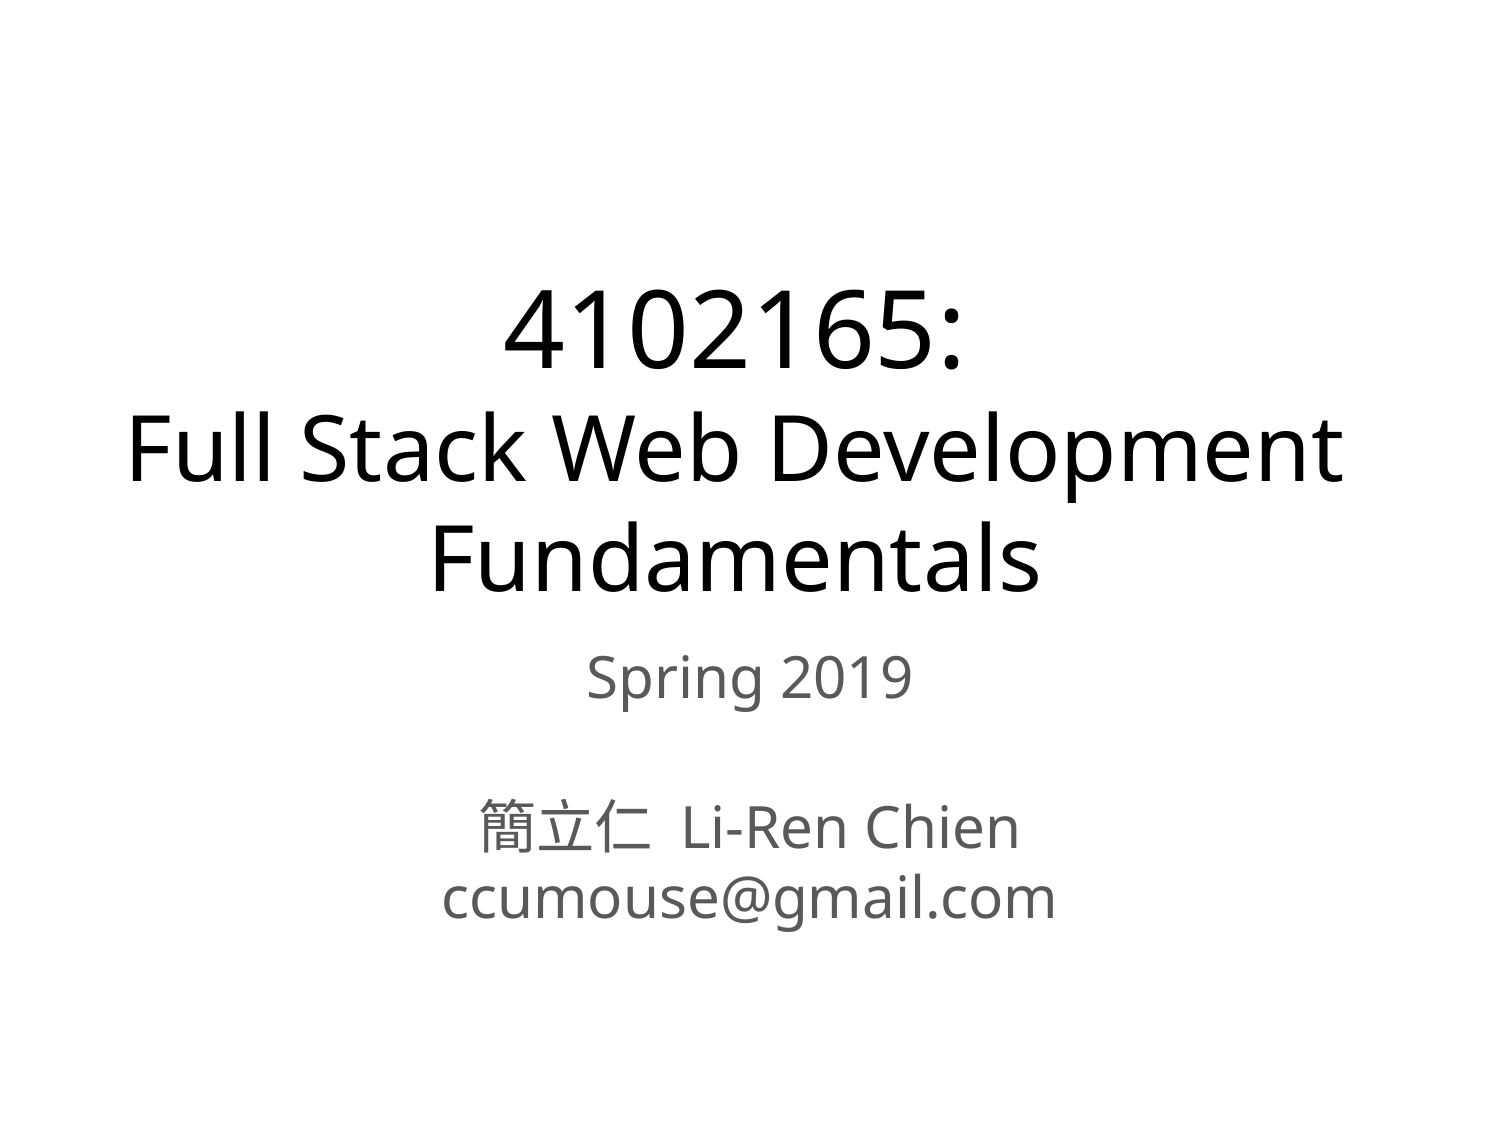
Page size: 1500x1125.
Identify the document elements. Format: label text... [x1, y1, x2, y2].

text_box Spring 2019 簡立仁 Li-Ren Chien ccumouse@gmail.com [51, 625, 1449, 949]
text_box 4102165: Full Stack Web Development Fundamentals [36, 176, 1434, 626]
